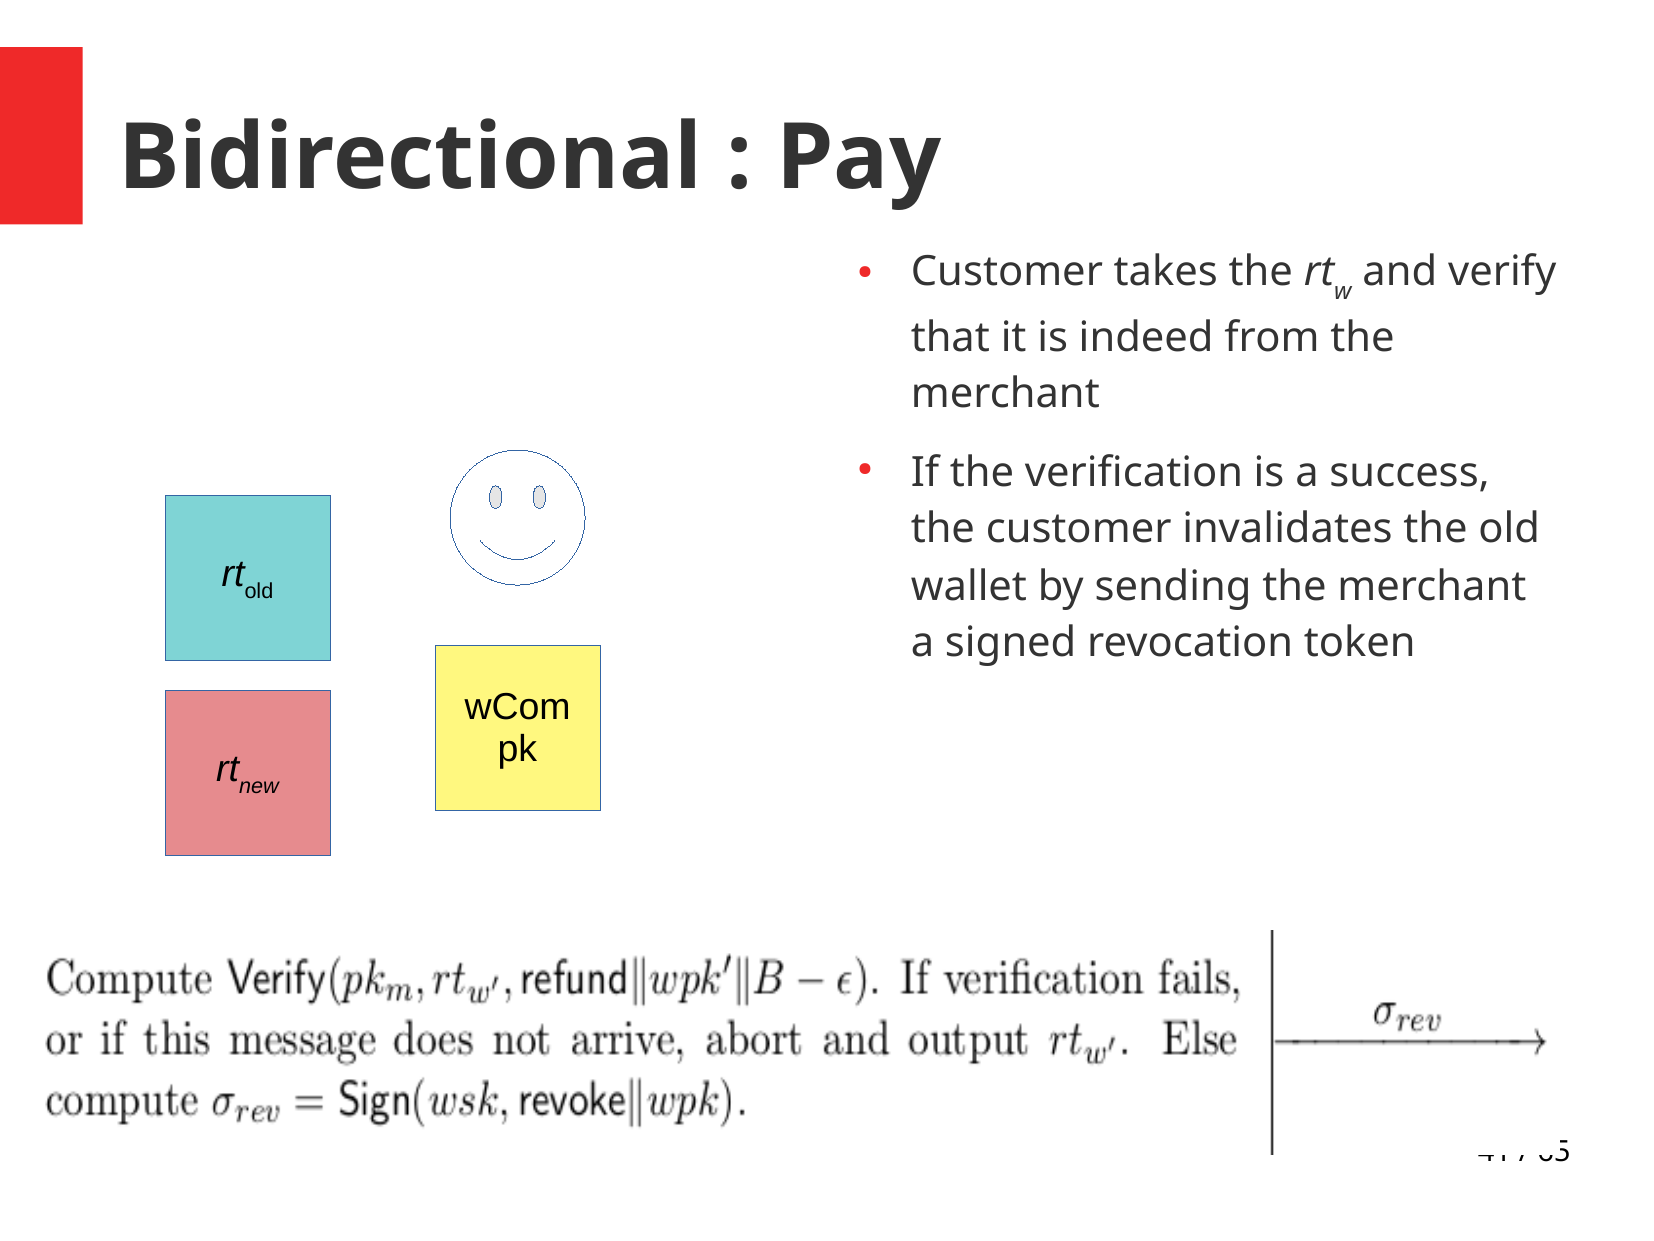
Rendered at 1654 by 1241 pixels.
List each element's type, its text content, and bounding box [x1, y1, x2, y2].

picture [30, 930, 1561, 1155]
text_box [450, 450, 586, 586]
text_box rtold [165, 495, 331, 661]
title Bidirectional : Pay [118, 49, 1571, 257]
text_box rtnew [165, 690, 331, 856]
list Customer takes the rtw and verify that it is indeed from the merchant If the verification is a success, the customer invalidates the old wallet by sending the merchant a signed revocation token [840, 240, 1561, 930]
text_box wCom pk [435, 645, 601, 811]
